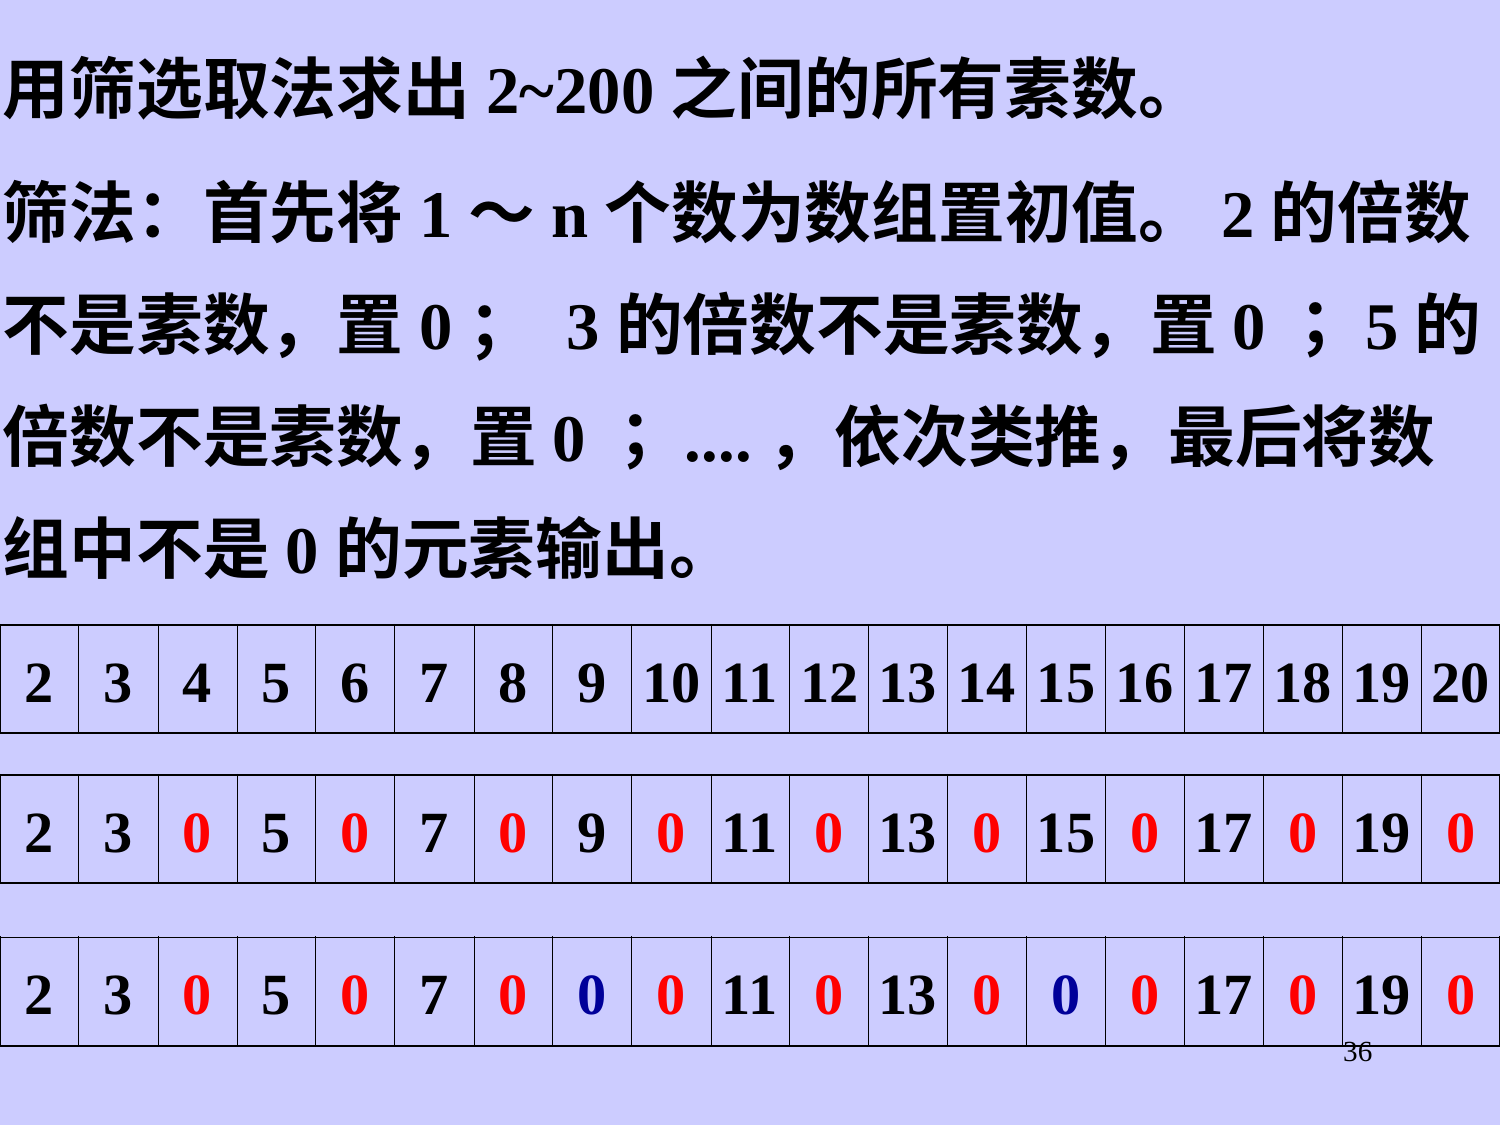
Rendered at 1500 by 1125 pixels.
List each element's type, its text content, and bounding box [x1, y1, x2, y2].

table_header 0 [948, 938, 1026, 1045]
table_header 19 [1343, 776, 1421, 882]
table_header 0 [632, 938, 711, 1045]
table_header 0 [790, 938, 868, 1045]
text_box <编号> [1074, 1047, 1388, 1101]
table_header 5 [238, 938, 315, 1045]
table_header 20 [1422, 626, 1499, 732]
table_header 0 [316, 938, 394, 1045]
table_header 14 [948, 626, 1026, 732]
table_header 10 [632, 626, 711, 732]
table_header 13 [869, 938, 947, 1045]
table_header 0 [159, 776, 237, 882]
table_header 0 [159, 938, 237, 1045]
table_header 16 [1106, 626, 1184, 732]
table_header 17 [1185, 938, 1263, 1045]
table_header 7 [395, 938, 474, 1045]
table_header 7 [395, 626, 474, 732]
table_header 0 [475, 776, 552, 882]
table_header 2 [1, 626, 78, 732]
table_header 9 [553, 626, 631, 732]
table_header 9 [553, 776, 631, 882]
table_header 0 [632, 776, 711, 882]
table_header 6 [316, 626, 394, 732]
table_header 4 [159, 626, 237, 732]
table_header 3 [79, 776, 158, 882]
text_box 筛法：首先将1～n个数为数组置初值。2的倍数不是素数，置0； 3的倍数不是素数，置0；5的倍数不是素数，置0；....，依次类推，最后将数组中不是0的元素输出。 [0, 137, 1500, 589]
table_header 11 [712, 938, 789, 1045]
table_header 17 [1185, 776, 1263, 882]
table_header 0 [1422, 938, 1499, 1045]
table_header 11 [712, 626, 789, 732]
table_header 13 [869, 626, 947, 732]
table_header 18 [1264, 626, 1342, 732]
table_header 7 [395, 776, 474, 882]
table_header 12 [790, 626, 868, 732]
text_box 用筛选取法求出2~200之间的所有素数。 [0, 37, 1426, 130]
table_header 0 [1106, 938, 1184, 1045]
table_header 0 [790, 776, 868, 882]
table_header 3 [79, 626, 158, 732]
table_header 0 [316, 776, 394, 882]
table_header 0 [1264, 776, 1342, 882]
table_header 19 [1343, 626, 1421, 732]
table_header 8 [475, 626, 552, 732]
table_header 15 [1027, 626, 1105, 732]
table_header 2 [1, 938, 78, 1045]
table_header 13 [869, 776, 947, 882]
table_header 17 [1185, 626, 1263, 732]
table_header 0 [1422, 776, 1499, 882]
table_header 0 [475, 938, 552, 1045]
table_header 11 [712, 776, 789, 882]
table_header 15 [1027, 776, 1105, 882]
table_header 0 [1106, 776, 1184, 882]
table_header 5 [238, 626, 315, 732]
table_header 19 [1343, 938, 1421, 1045]
table_header 5 [238, 776, 315, 882]
table_header 3 [79, 938, 158, 1045]
table_header 0 [1027, 938, 1105, 1045]
table_header 0 [948, 776, 1026, 882]
table_header 0 [553, 938, 631, 1045]
table_header 2 [1, 776, 78, 882]
table_header 0 [1264, 938, 1342, 1045]
